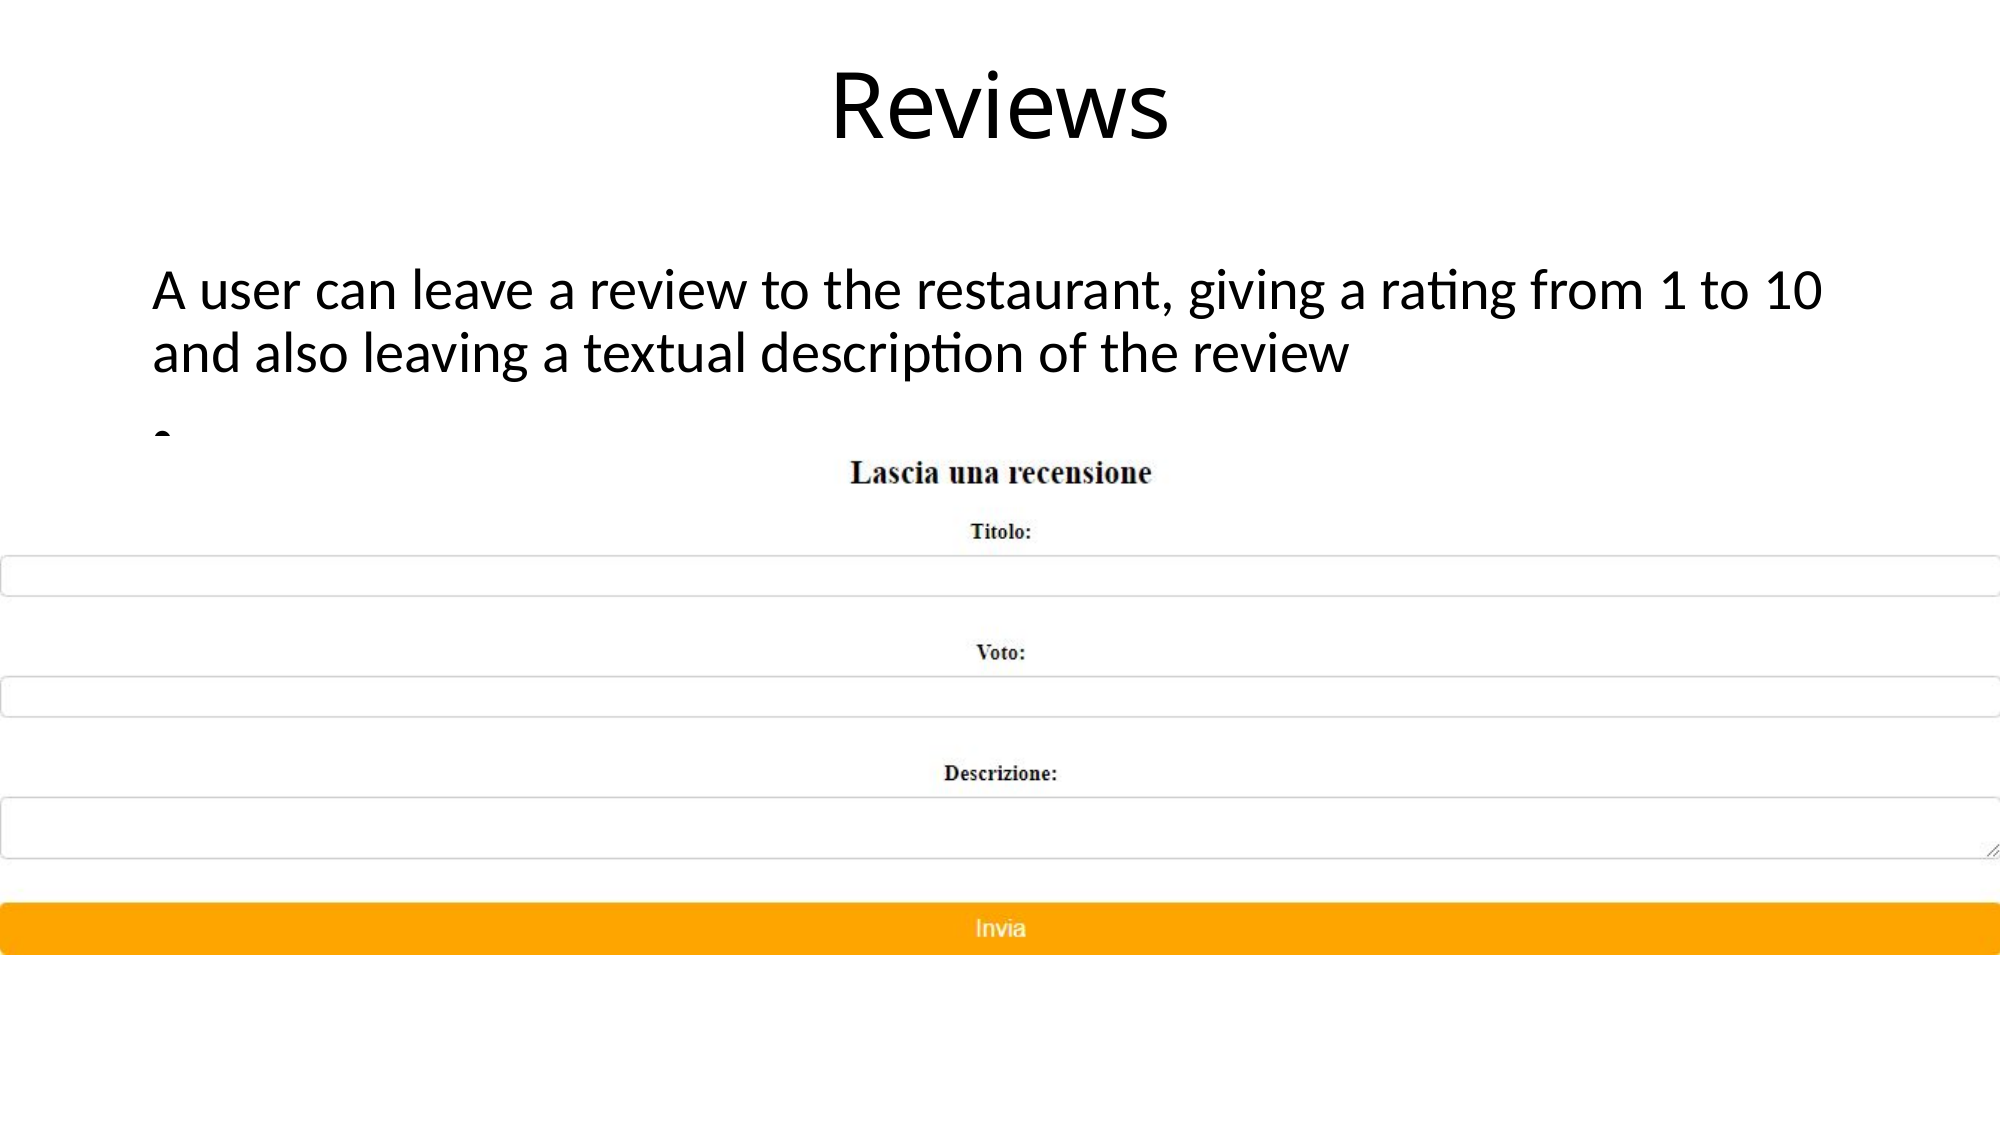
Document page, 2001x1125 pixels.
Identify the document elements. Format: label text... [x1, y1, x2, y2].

list A user can leave a review to the restaurant, giving a rating from 1 to 10 and also leaving a textual description of the review [137, 252, 1863, 402]
title Reviews [137, 0, 1863, 218]
picture [0, 436, 2000, 955]
